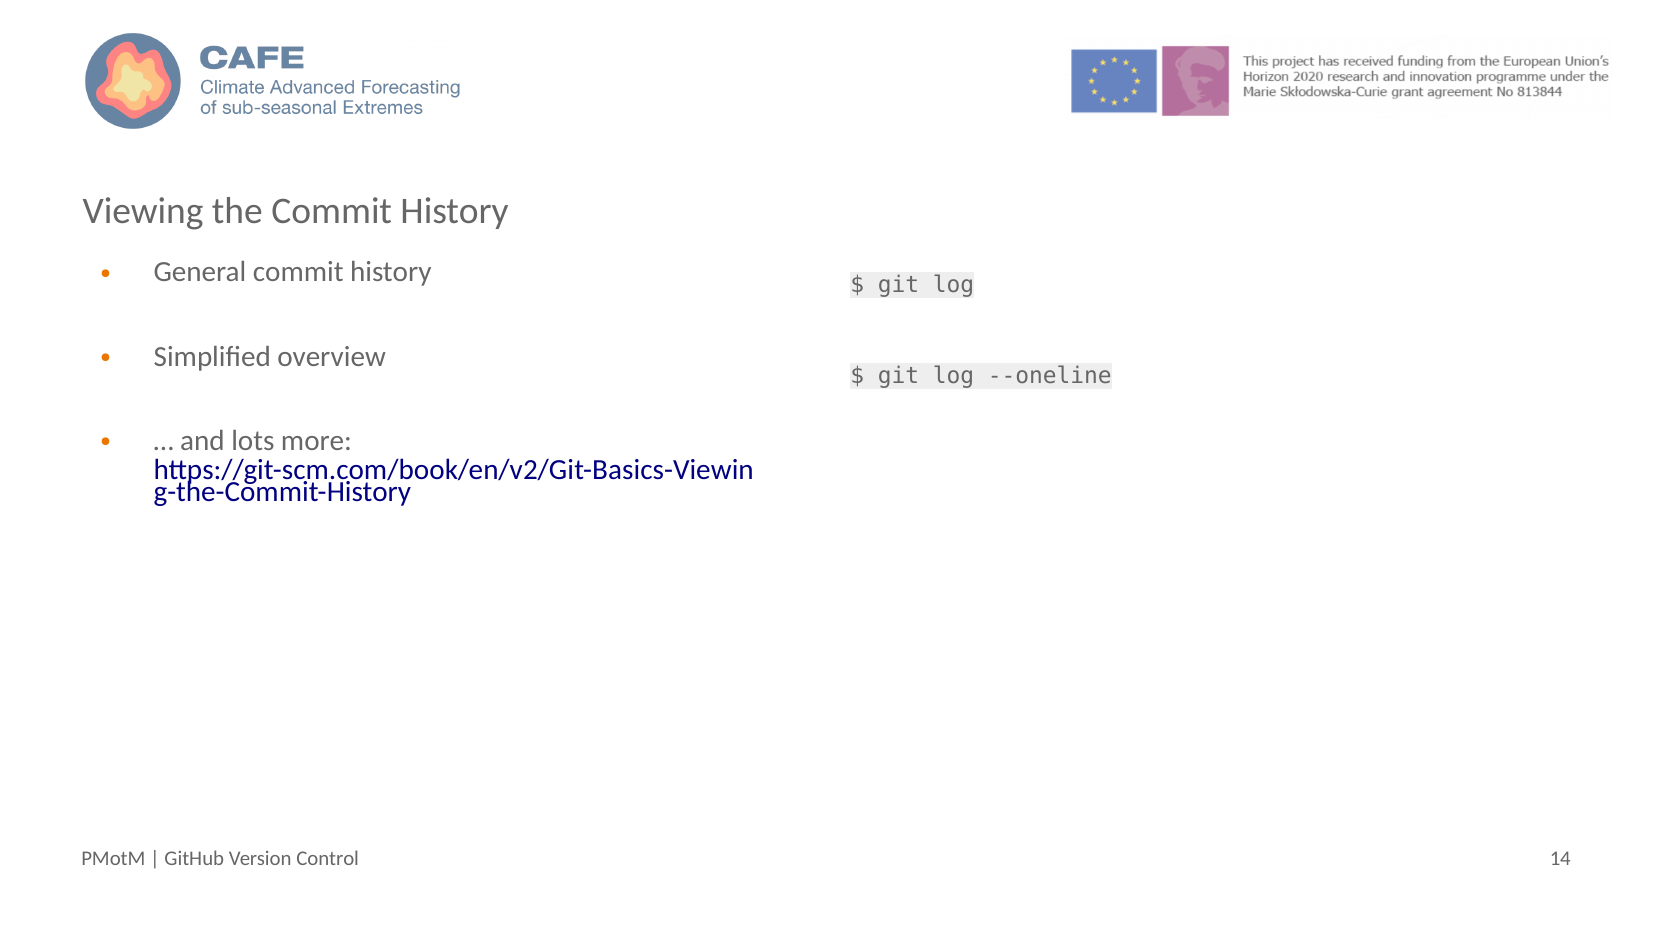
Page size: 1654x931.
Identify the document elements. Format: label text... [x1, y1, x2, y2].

list General commit history Simplified overview … and lots more: https://git-scm.com/book/en/v2/Git-Basics-Viewing-the-Commit-History [82, 259, 768, 815]
list $ git log $ git log --oneline [850, 271, 1571, 827]
title Viewing the Commit History [82, 183, 1571, 246]
